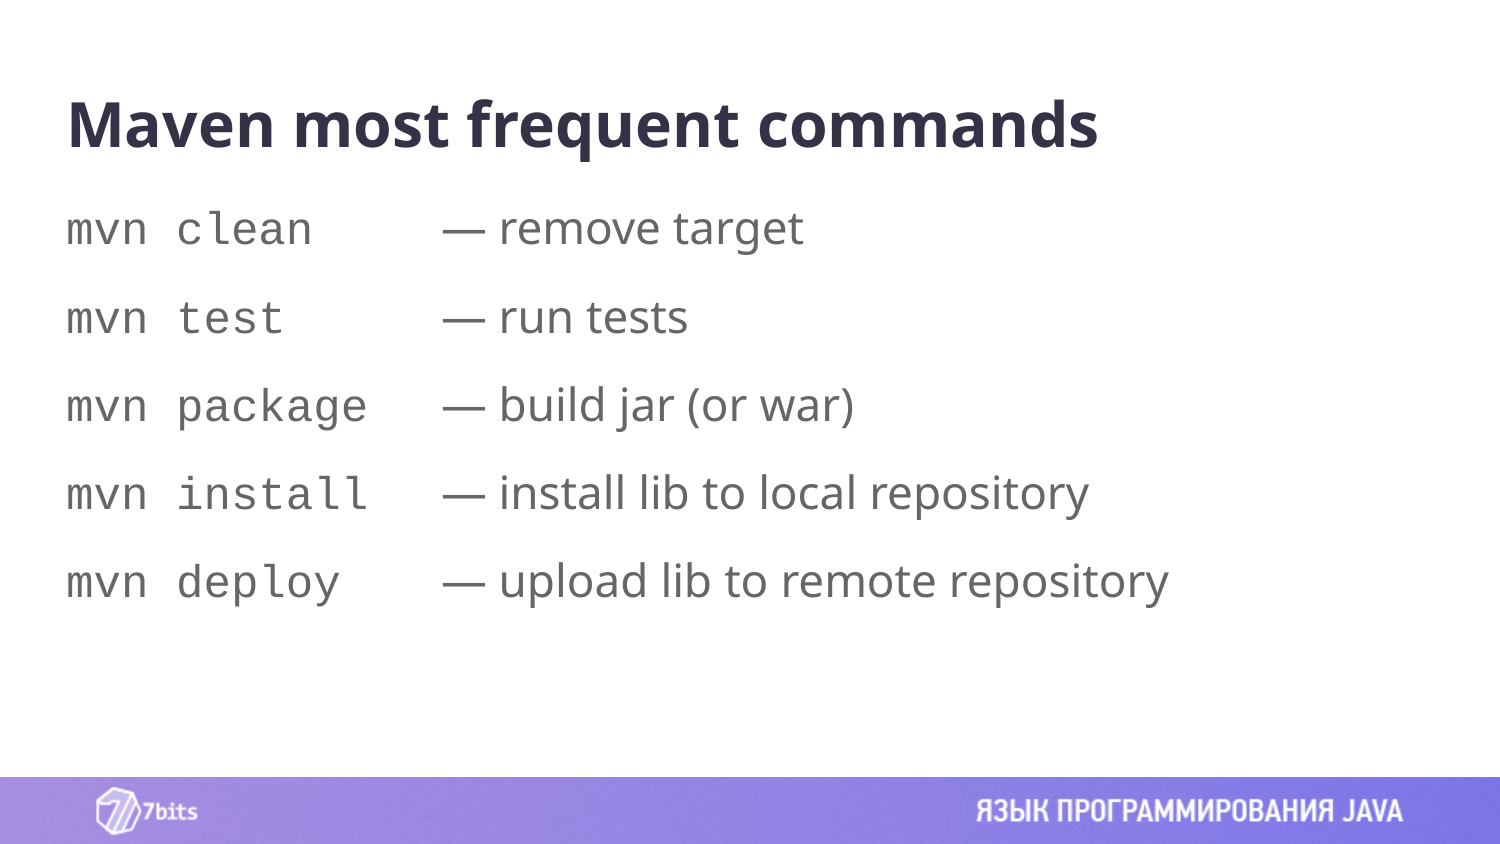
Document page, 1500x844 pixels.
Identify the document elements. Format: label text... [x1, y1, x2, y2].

list mvn clean — remove target mvn test — run tests mvn package — build jar (or war) mvn install — install lib to local repository mvn deploy — upload lib to remote repository [51, 184, 1449, 745]
picture [0, 777, 1500, 844]
title Maven most frequent commands [51, 69, 1449, 164]
